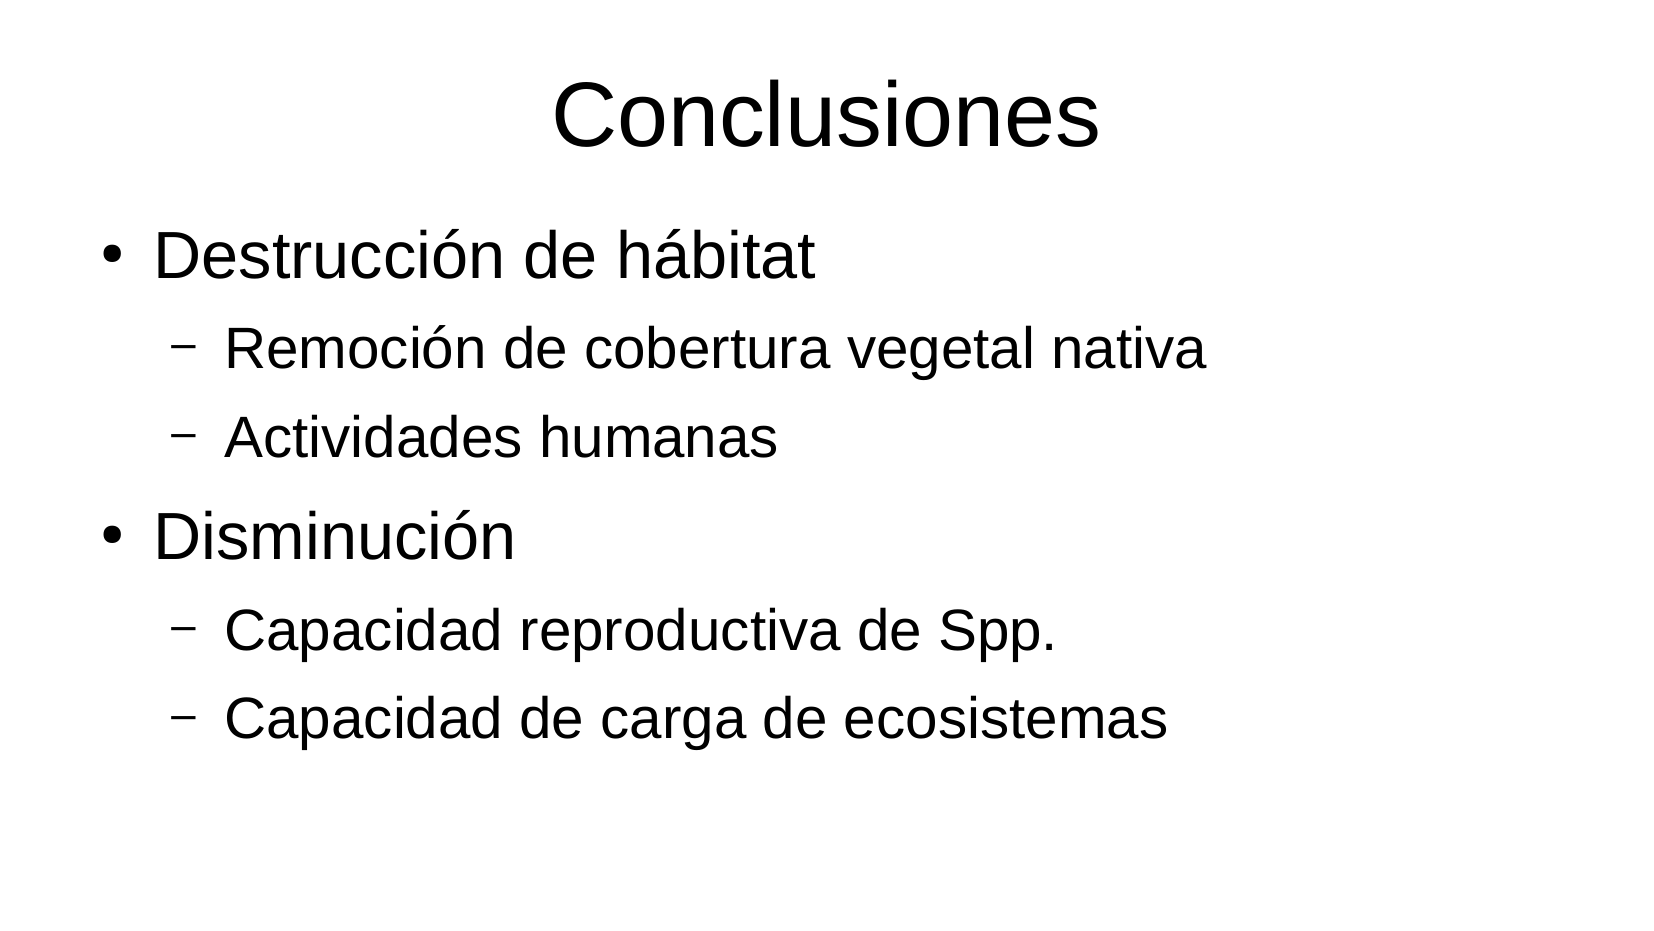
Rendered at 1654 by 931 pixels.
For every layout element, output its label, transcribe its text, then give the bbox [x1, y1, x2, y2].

title Conclusiones [82, 37, 1571, 193]
list Destrucción de hábitat Remoción de cobertura vegetal nativa Actividades humanas Disminución Capacidad reproductiva de Spp. Capacidad de carga de ecosistemas [82, 217, 1571, 758]
